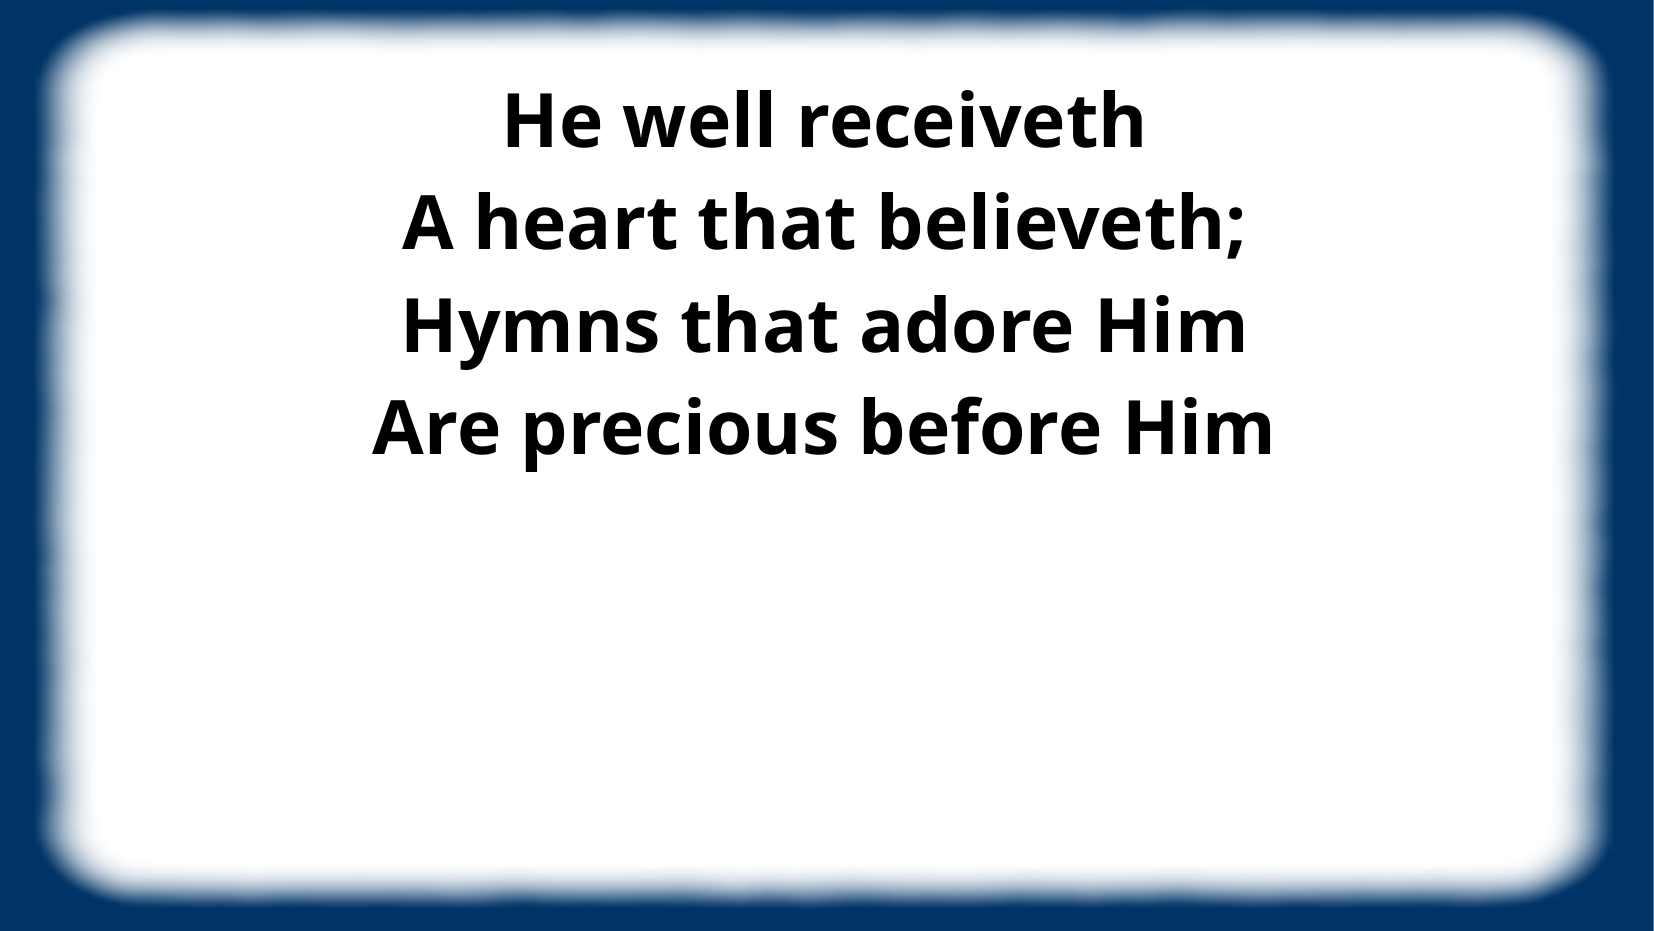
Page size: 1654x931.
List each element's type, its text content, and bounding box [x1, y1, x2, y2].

picture [0, 0, 1654, 931]
text_box He well receiveth A heart that believeth; Hymns that adore Him Are precious before Him [105, 60, 1546, 481]
